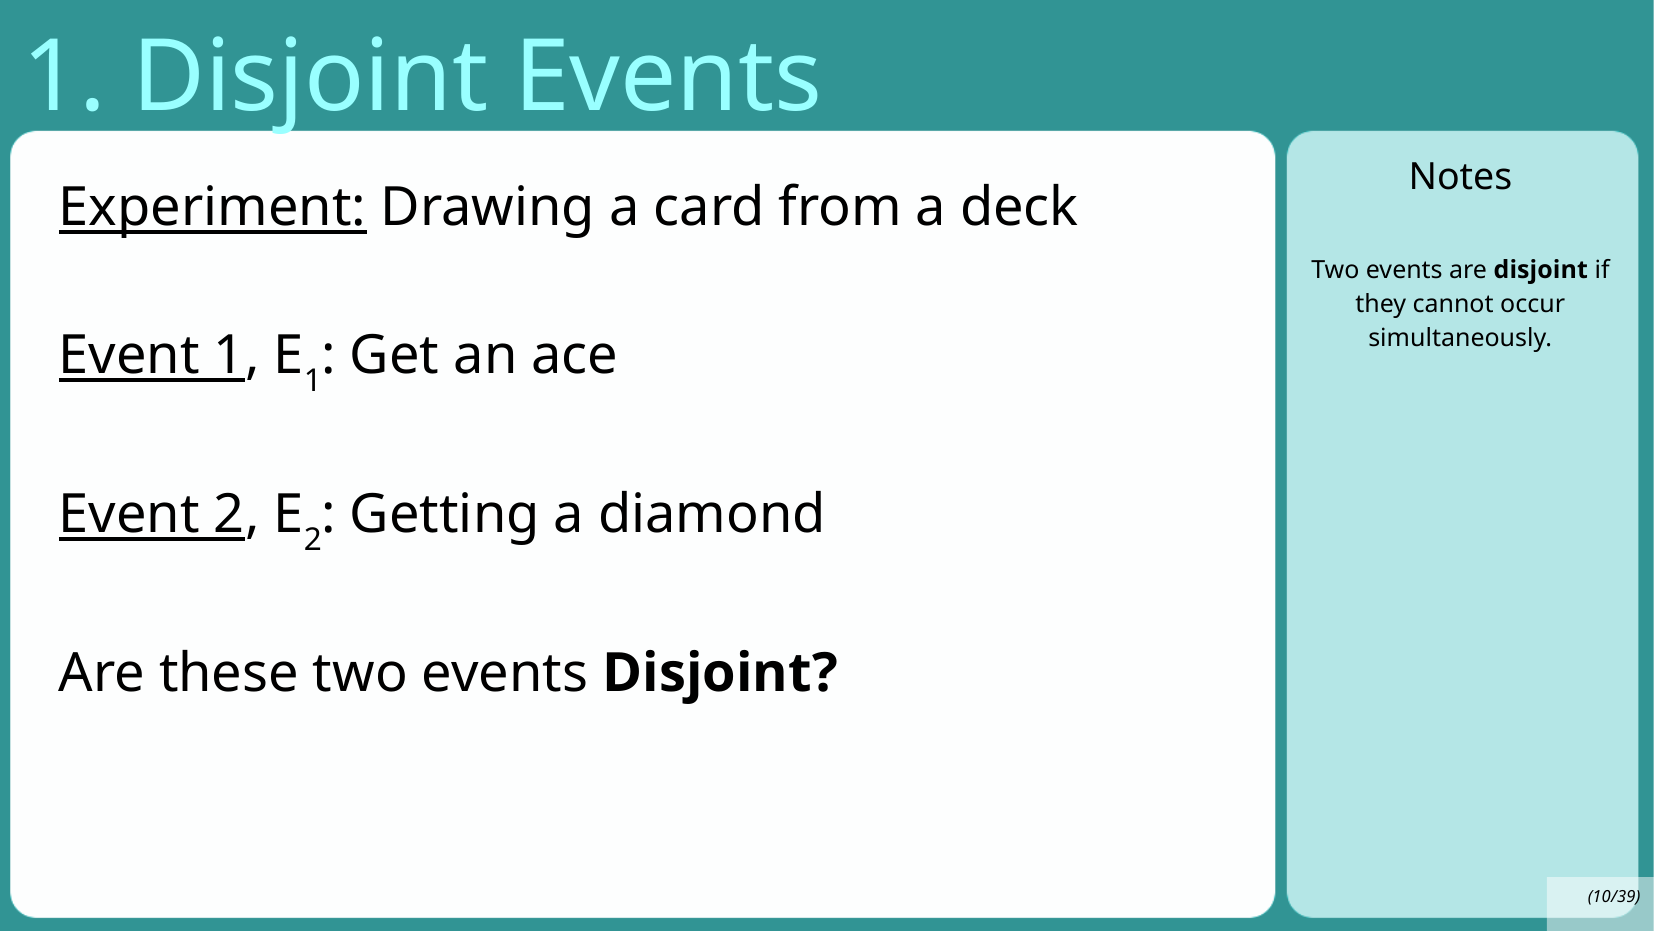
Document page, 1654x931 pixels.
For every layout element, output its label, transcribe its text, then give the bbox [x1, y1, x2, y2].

text_box Notes Two events are disjoint if they cannot occur simultaneously. [1290, 141, 1631, 661]
picture [0, 0, 1654, 931]
text_box Experiment: Drawing a card from a deck Event 1, E1: Get an ace Event 2, E2: Getting a diamond Are these two events Disjoint? [58, 167, 1228, 620]
text_box (<number>/39) [1546, 877, 1654, 931]
title 1. Disjoint Events [22, 13, 1511, 130]
